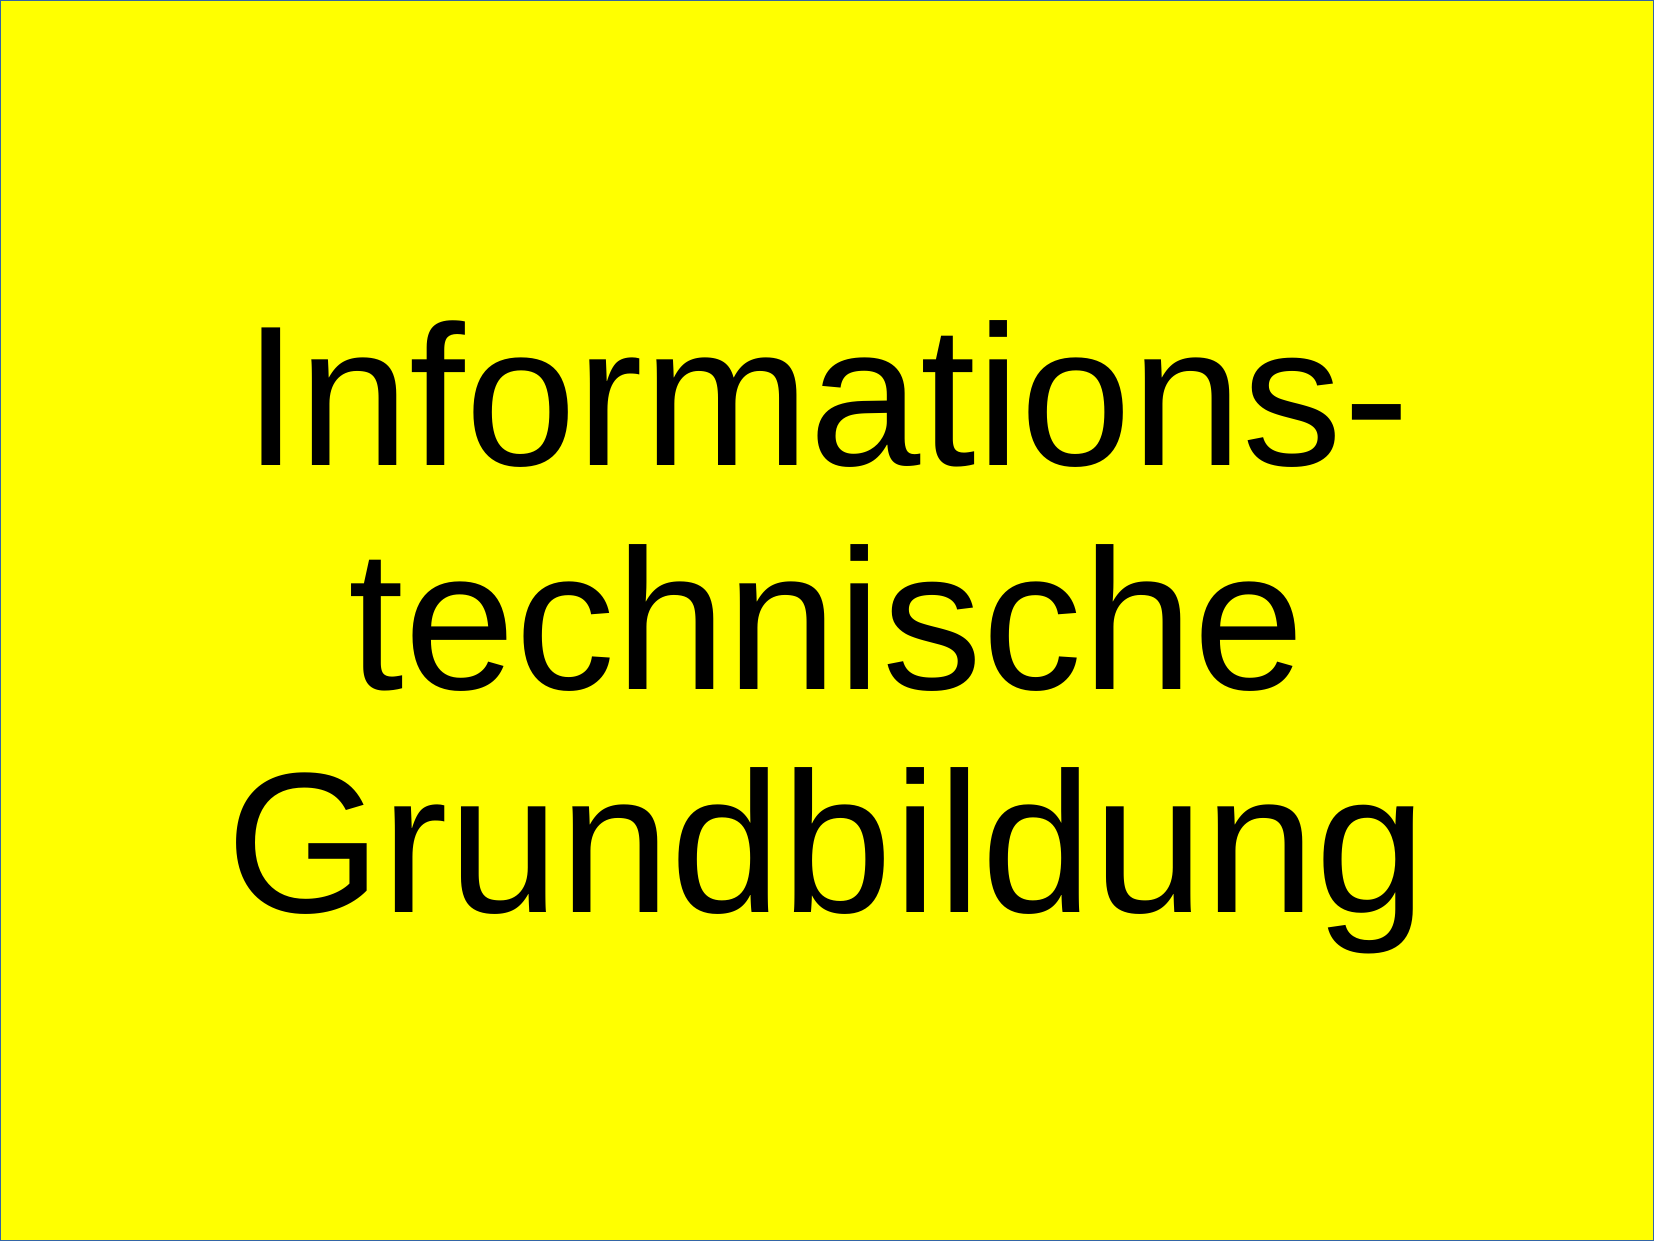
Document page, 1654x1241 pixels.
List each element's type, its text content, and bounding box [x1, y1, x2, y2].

text_box Informations- technische Grundbildung [0, 0, 1654, 1241]
